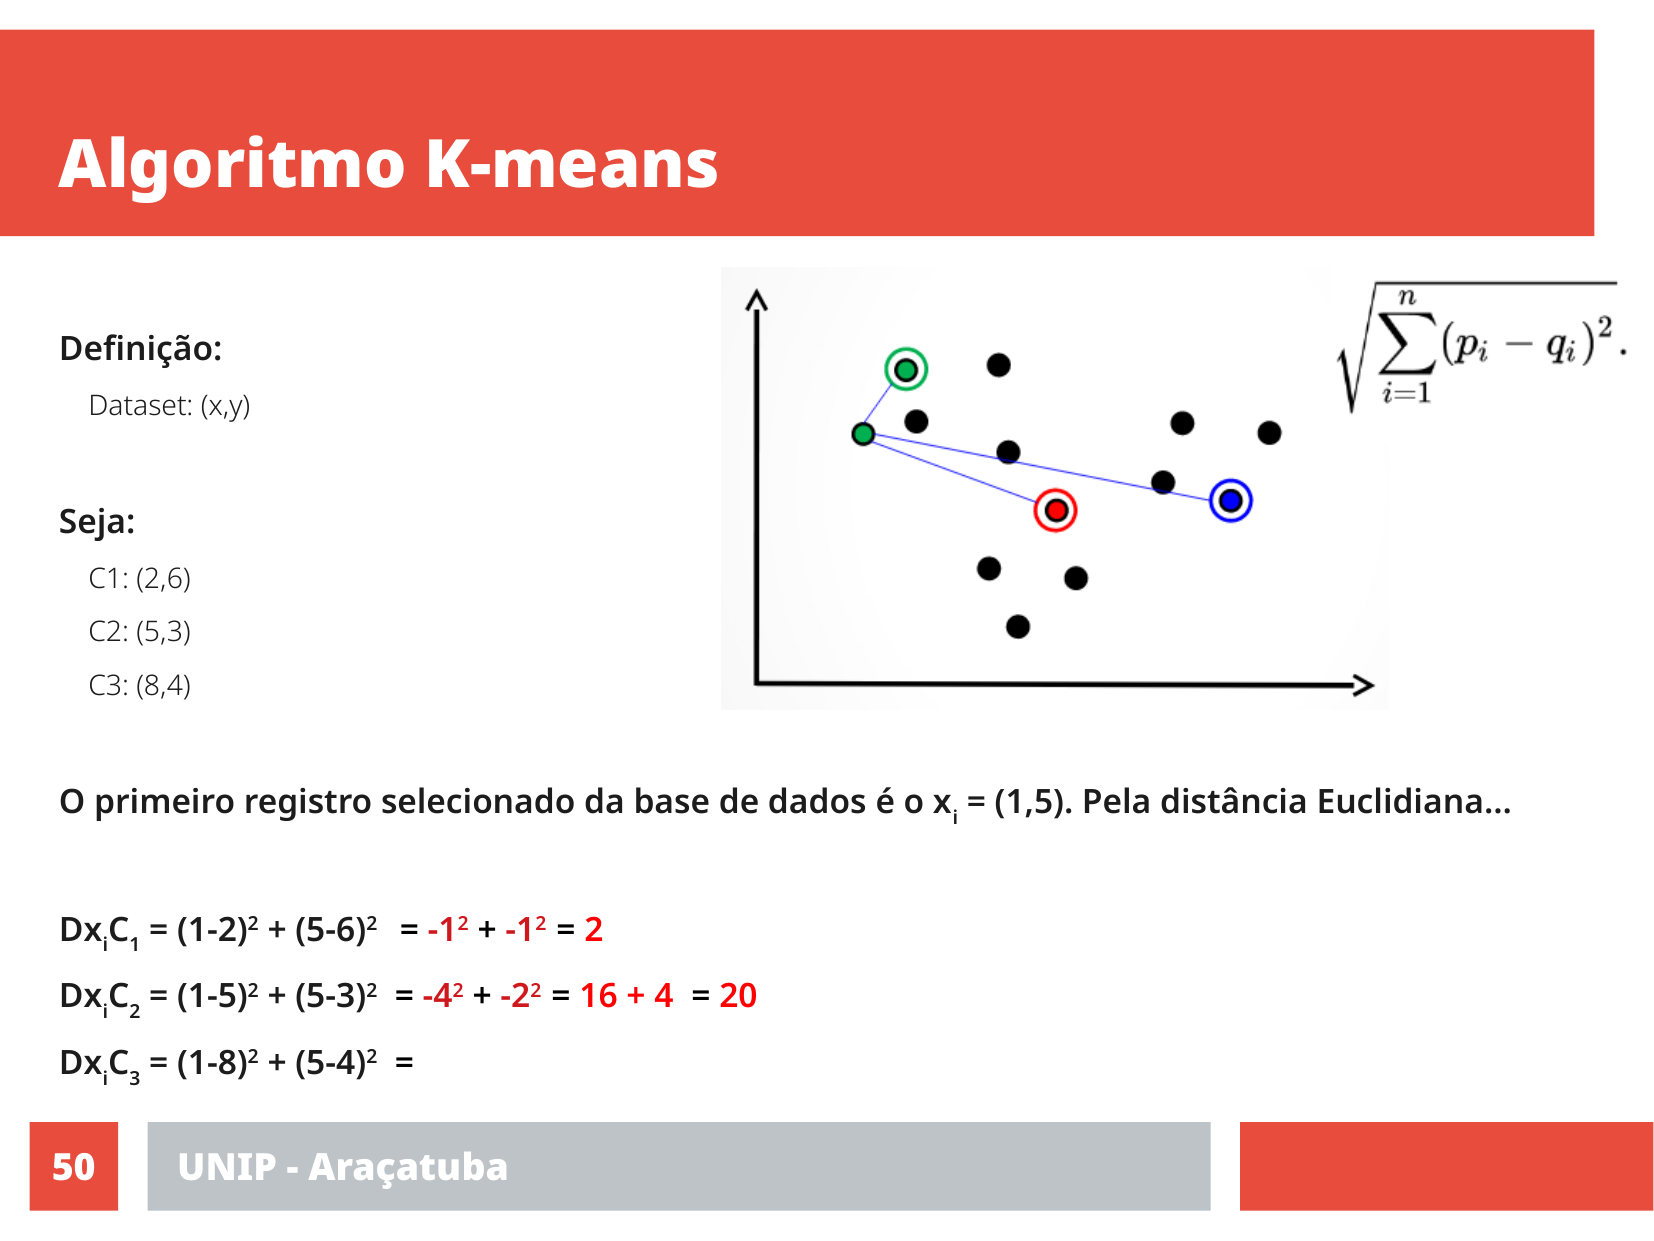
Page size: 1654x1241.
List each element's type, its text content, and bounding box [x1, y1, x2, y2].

title Algoritmo K-means [59, 59, 1595, 207]
list Definição: Dataset: (x,y) Seja: C1: (2,6) C2: (5,3) C3: (8,4) O primeiro registro selecionado da base de dados é o xi = (1,5). Pela distância Euclidiana… DxiC1 = (1-2)2 + (5-6)2 = -12 + -12 = 2 DxiC2 = (1-5)2 + (5-3)2 = -42 + -22 = 16 + 4 = 20 DxiC3 = (1-8)2 + (5-4)2 = [59, 324, 1565, 1093]
picture [721, 251, 1644, 443]
